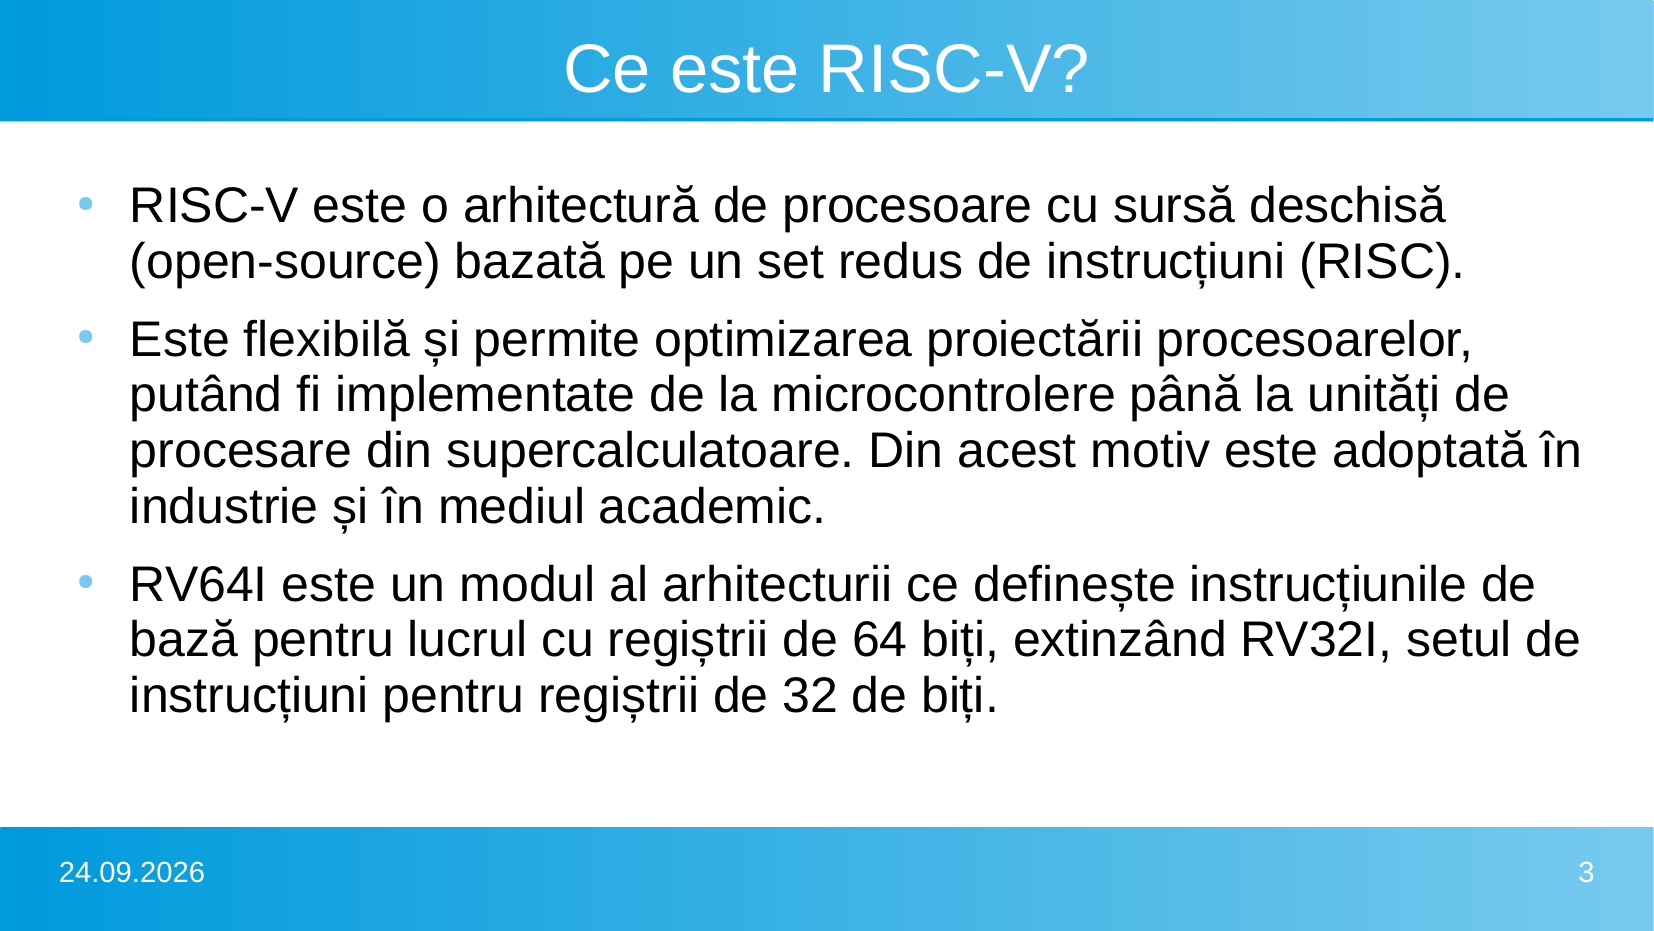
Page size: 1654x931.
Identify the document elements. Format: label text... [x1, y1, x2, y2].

title Ce este RISC-V? [59, 29, 1595, 108]
list RISC-V este o arhitectură de procesoare cu sursă deschisă (open-source) bazată pe un set redus de instrucțiuni (RISC). Este flexibilă și permite optimizarea proiectării procesoarelor, putând fi implementate de la microcontrolere până la unități de procesare din supercalculatoare. Din acest motiv este adoptată în industrie și în mediul academic. RV64I este un modul al arhitecturii ce definește instrucțiunile de bază pentru lucrul cu regiștrii de 64 biți, extinzând RV32I, setul de instrucțiuni pentru regiștrii de 32 de biți. [59, 177, 1595, 768]
